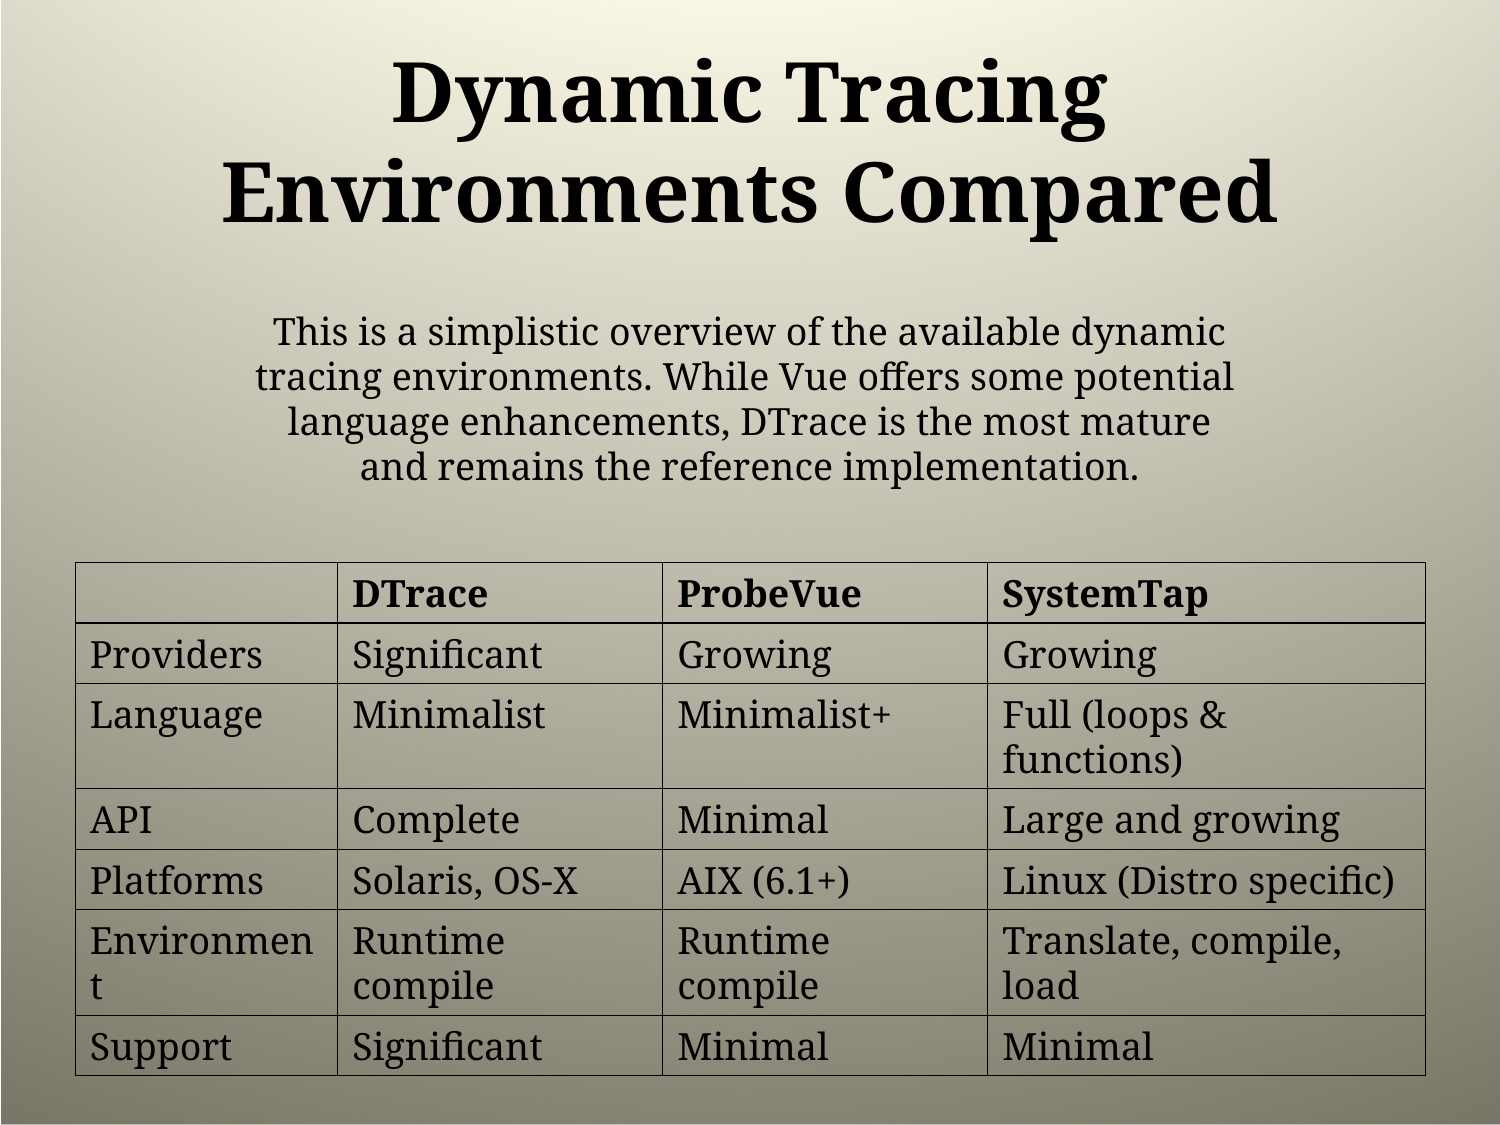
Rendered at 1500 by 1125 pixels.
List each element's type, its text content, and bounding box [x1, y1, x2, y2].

table_cell AIX (6.1+) [663, 850, 987, 909]
picture [0, 0, 1500, 1125]
table_cell Full (loops & functions) [988, 684, 1425, 788]
table_cell Translate, compile, load [988, 910, 1425, 1015]
table_header DTrace [338, 563, 662, 622]
table_header [76, 563, 337, 622]
table_cell Large and growing [988, 789, 1425, 849]
table_cell Providers [76, 624, 337, 683]
table_cell Growing [663, 624, 987, 683]
table_cell Minimalist+ [663, 684, 987, 788]
table_cell API [76, 789, 337, 849]
table_cell Support [76, 1016, 337, 1075]
table_cell Minimal [663, 1016, 987, 1075]
table_cell Complete [338, 789, 662, 849]
table_cell Runtime compile [663, 910, 987, 1015]
table_cell Minimal [988, 1016, 1425, 1075]
table_cell Solaris, OS-X [338, 850, 662, 909]
table_cell Environment [76, 910, 337, 1015]
table_cell Runtime compile [338, 910, 662, 1015]
table_header ProbeVue [663, 563, 987, 622]
text_box This is a simplistic overview of the available dynamic tracing environments. While Vue offers some potential language enhancements, DTrace is the most mature and remains the reference implementation. [237, 299, 1263, 496]
table_cell Significant [338, 624, 662, 683]
table_cell Linux (Distro specific) [988, 850, 1425, 909]
table_cell Growing [988, 624, 1425, 683]
table_header SystemTap [988, 563, 1425, 622]
table_cell Significant [338, 1016, 662, 1075]
table_cell Minimalist [338, 684, 662, 788]
table_cell Platforms [76, 850, 337, 909]
table_cell Language [76, 684, 337, 788]
title Dynamic Tracing Environments Compared [75, 31, 1426, 247]
table_cell Minimal [663, 789, 987, 849]
